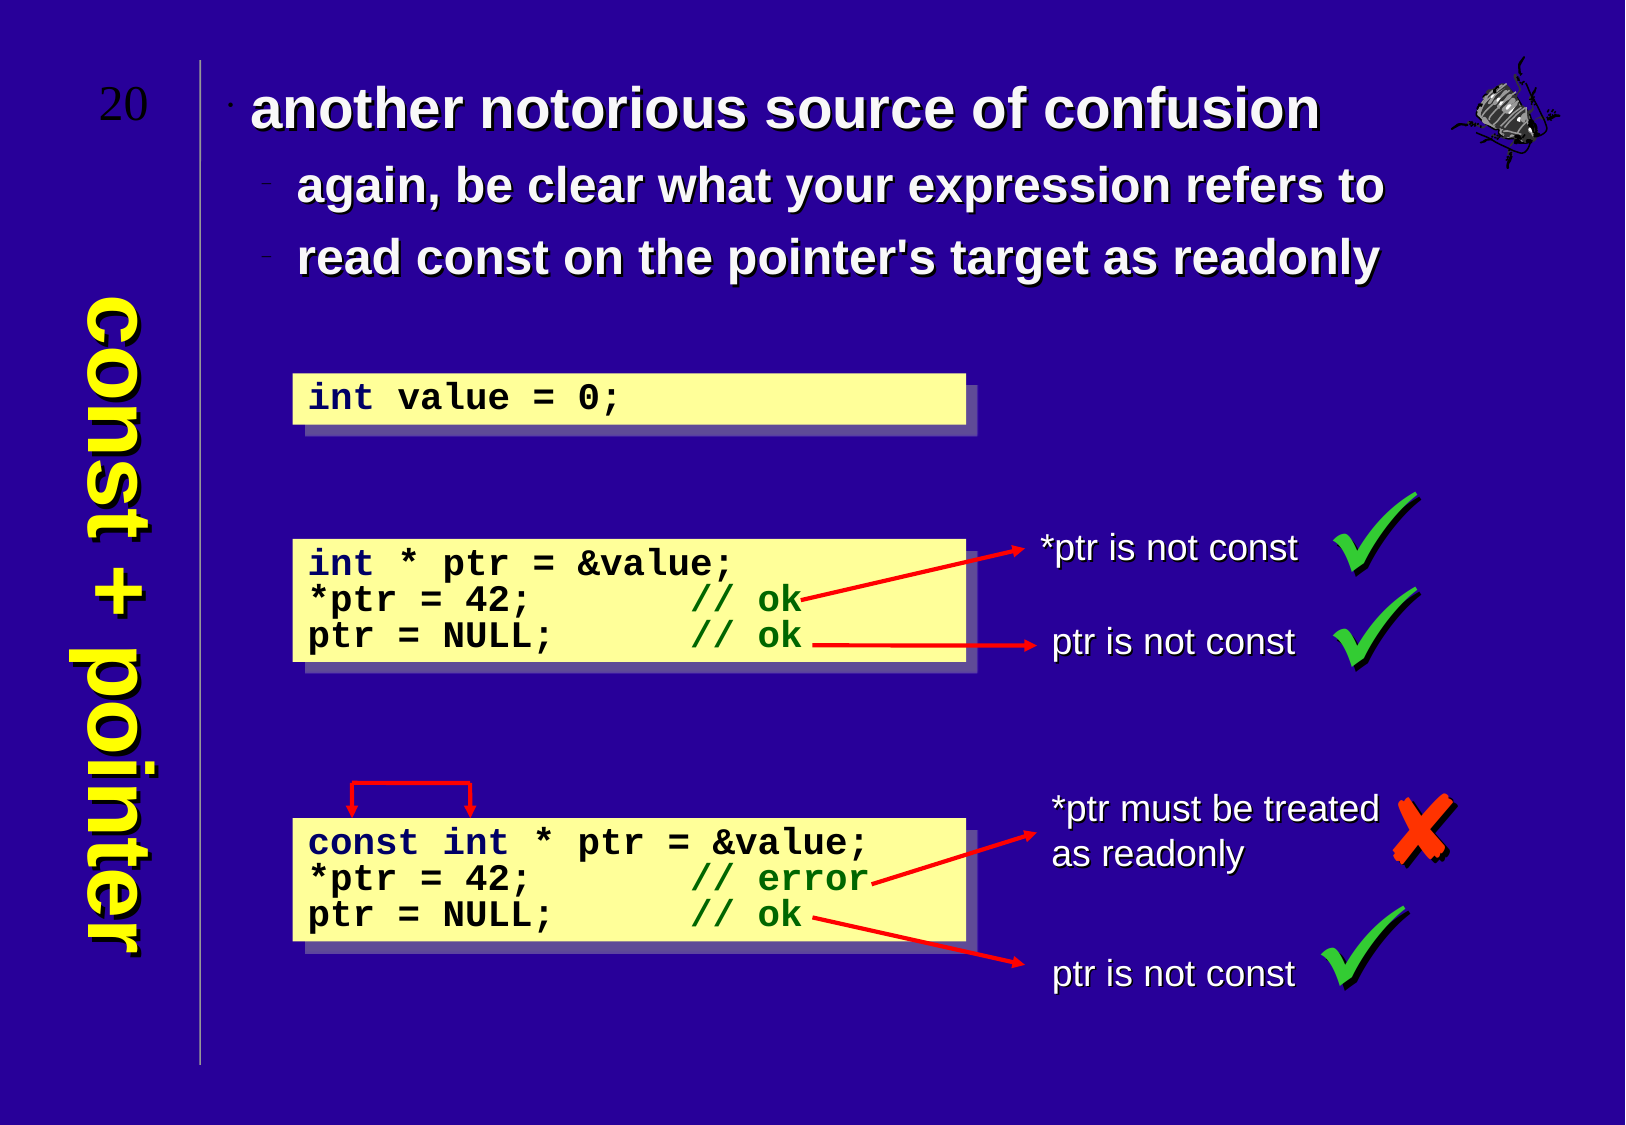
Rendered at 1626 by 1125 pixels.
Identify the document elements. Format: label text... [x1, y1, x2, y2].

list another notorious source of confusion again, be clear what your expression refers to read const on the pointer's target as readonly [212, 62, 1550, 1063]
text_box  [1296, 870, 1486, 1035]
text_box ptr is not const [1036, 609, 1308, 671]
text_box int value = 0; [292, 373, 967, 425]
text_box *ptr is not const [1025, 515, 1308, 576]
text_box  [1308, 456, 1498, 551]
text_box [1519, 124, 1537, 142]
text_box  [1308, 551, 1498, 717]
text_box [1527, 105, 1534, 119]
text_box ptr is not const [1037, 941, 1296, 1002]
text_box const int * ptr = &value; *ptr = 42; // error ptr = NULL; // ok [292, 818, 967, 942]
text_box  [1366, 741, 1486, 870]
text_box [1534, 116, 1542, 121]
text_box [1485, 87, 1495, 94]
text_box int * ptr = &value; *ptr = 42; // ok ptr = NULL; // ok [292, 538, 967, 662]
title const + pointer [50, 187, 188, 1063]
text_box [1478, 73, 1524, 130]
text_box *ptr must be treated as readonly [1036, 776, 1366, 883]
text_box [1500, 110, 1526, 147]
